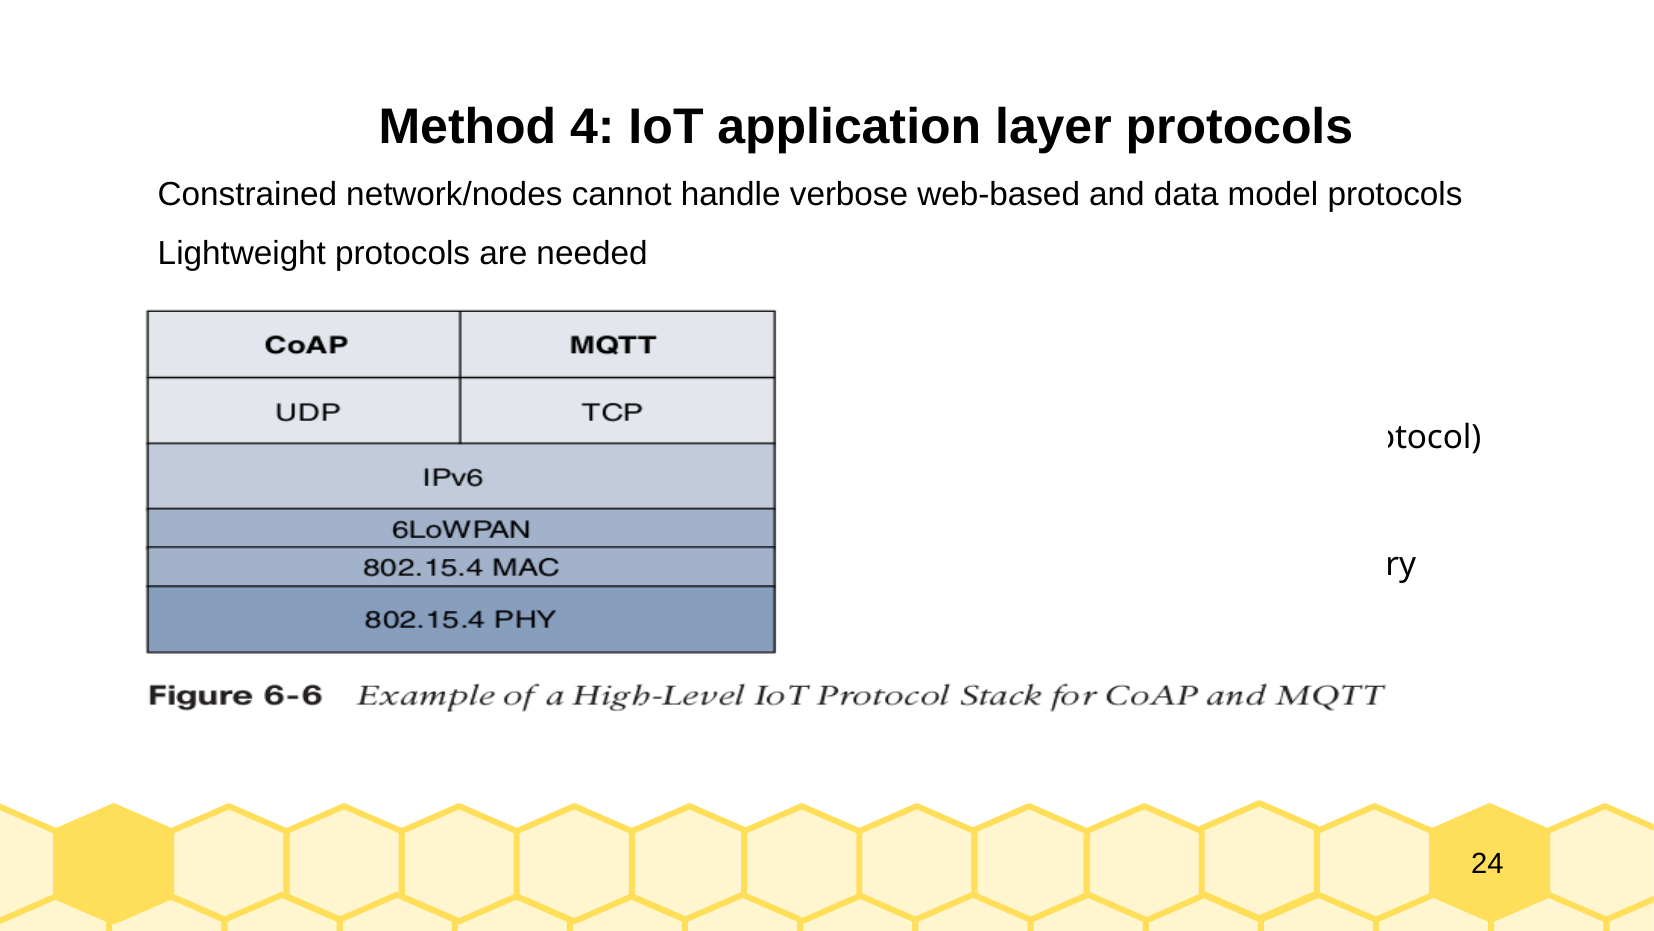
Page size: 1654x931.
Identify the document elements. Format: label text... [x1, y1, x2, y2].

list Method 4: IoT application layer protocols Constrained network/nodes cannot handle verbose web-based and data model protocols Lightweight protocols are needed . - CoAP (Constrained Application Protocol) Usually Deployed over UDP - MQTT(Message Queuing Telemetry Transport) Usually Deployed over TCP [86, 98, 1576, 751]
picture [137, 299, 1388, 713]
